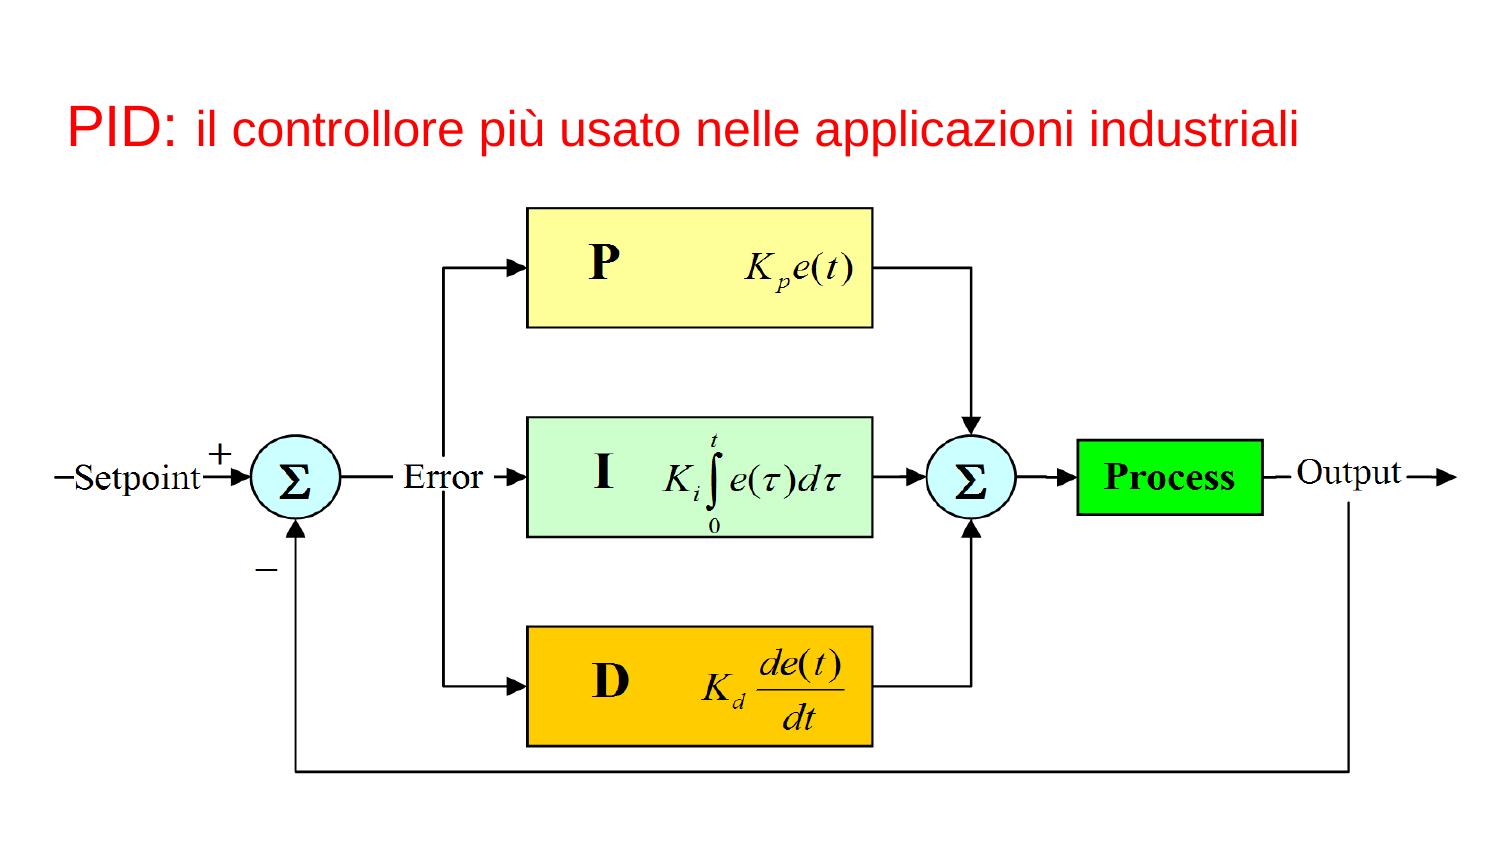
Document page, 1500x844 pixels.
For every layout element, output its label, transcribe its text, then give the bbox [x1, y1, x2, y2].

title PID: il controllore più usato nelle applicazioni industriali [51, 72, 1449, 167]
picture [30, 186, 1476, 806]
